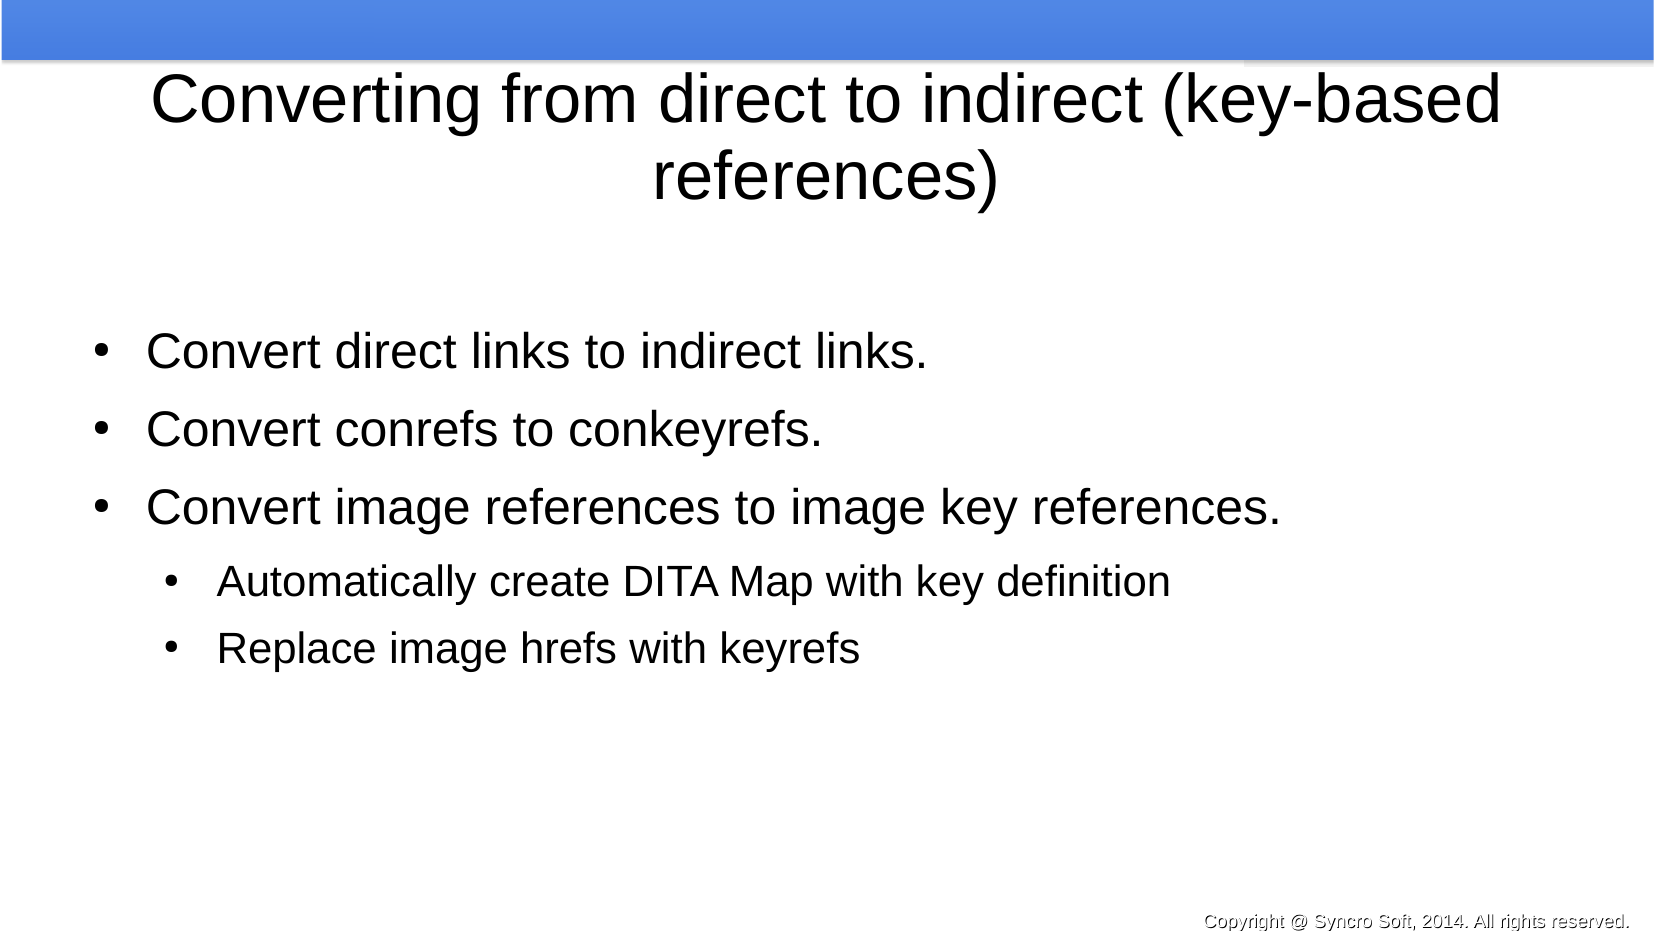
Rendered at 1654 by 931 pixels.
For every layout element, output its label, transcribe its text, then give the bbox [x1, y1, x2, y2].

list Convert direct links to indirect links. Convert conrefs to conkeyrefs. Convert image references to image key references. Automatically create DITA Map with key definition Replace image hrefs with keyrefs [75, 323, 1564, 931]
title Converting from direct to indirect (key-based references) [82, 59, 1571, 215]
picture [1, 0, 1654, 67]
